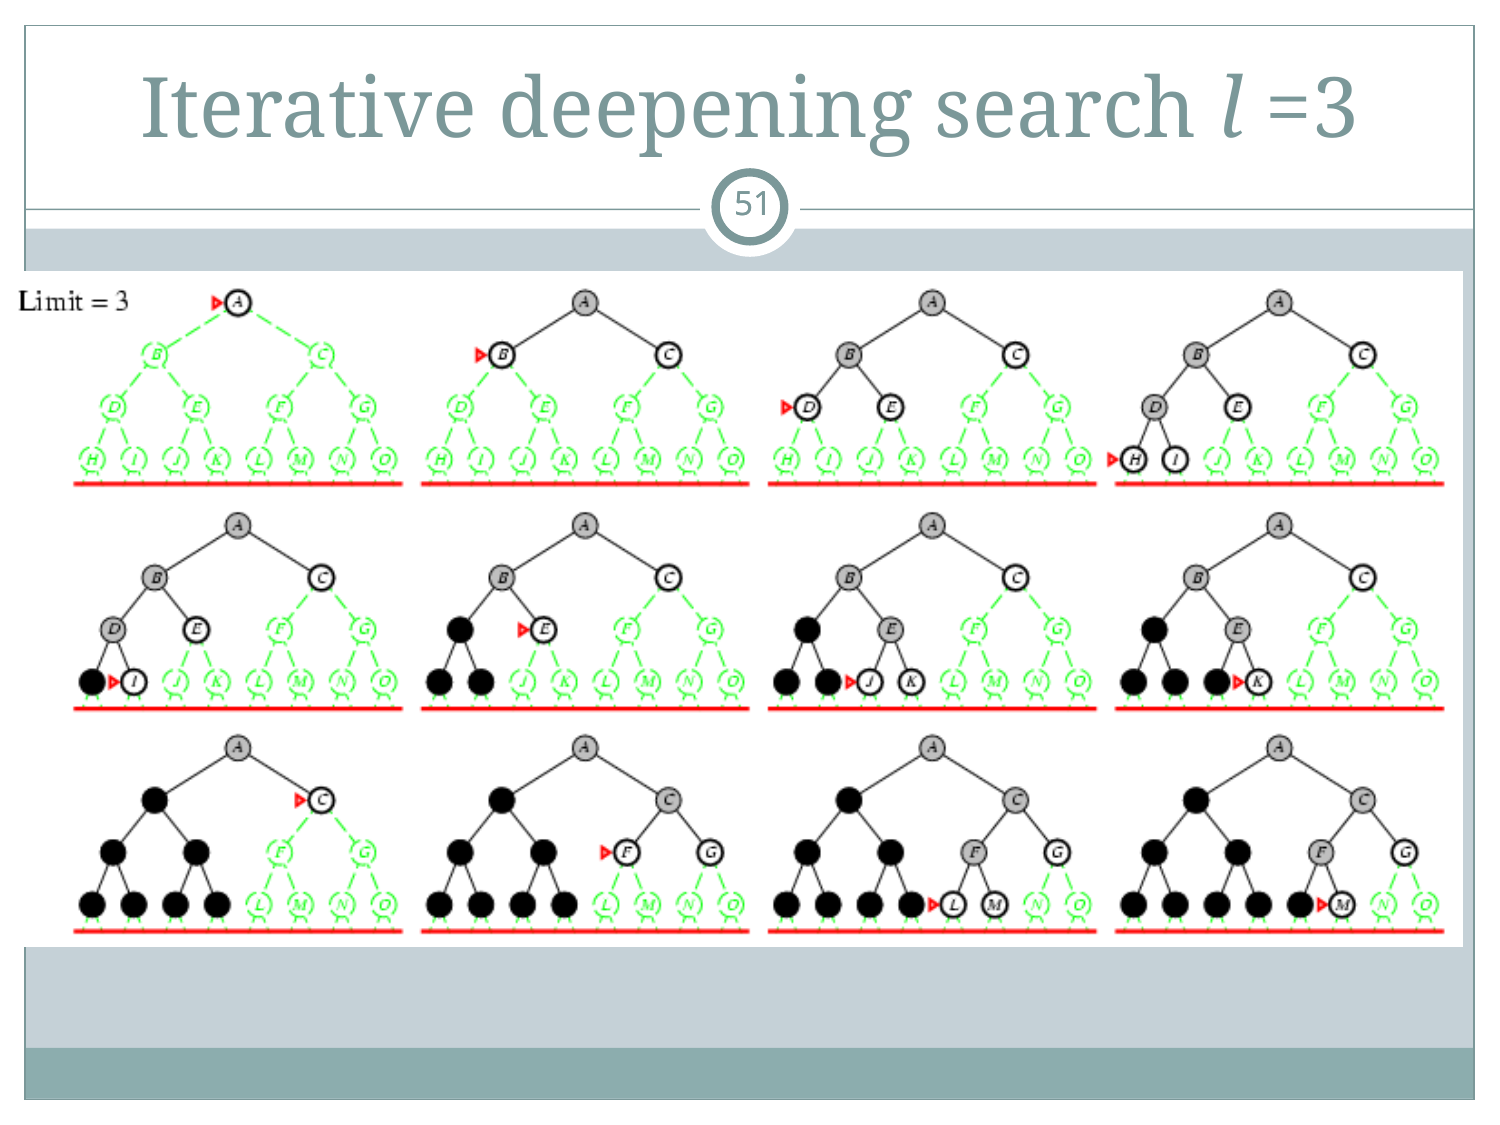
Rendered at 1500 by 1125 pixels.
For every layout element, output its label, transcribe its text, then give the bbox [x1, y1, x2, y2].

title Iterative deepening search l =3 [49, 37, 1450, 162]
picture [12, 271, 1463, 947]
slide_number <number> [715, 168, 791, 241]
